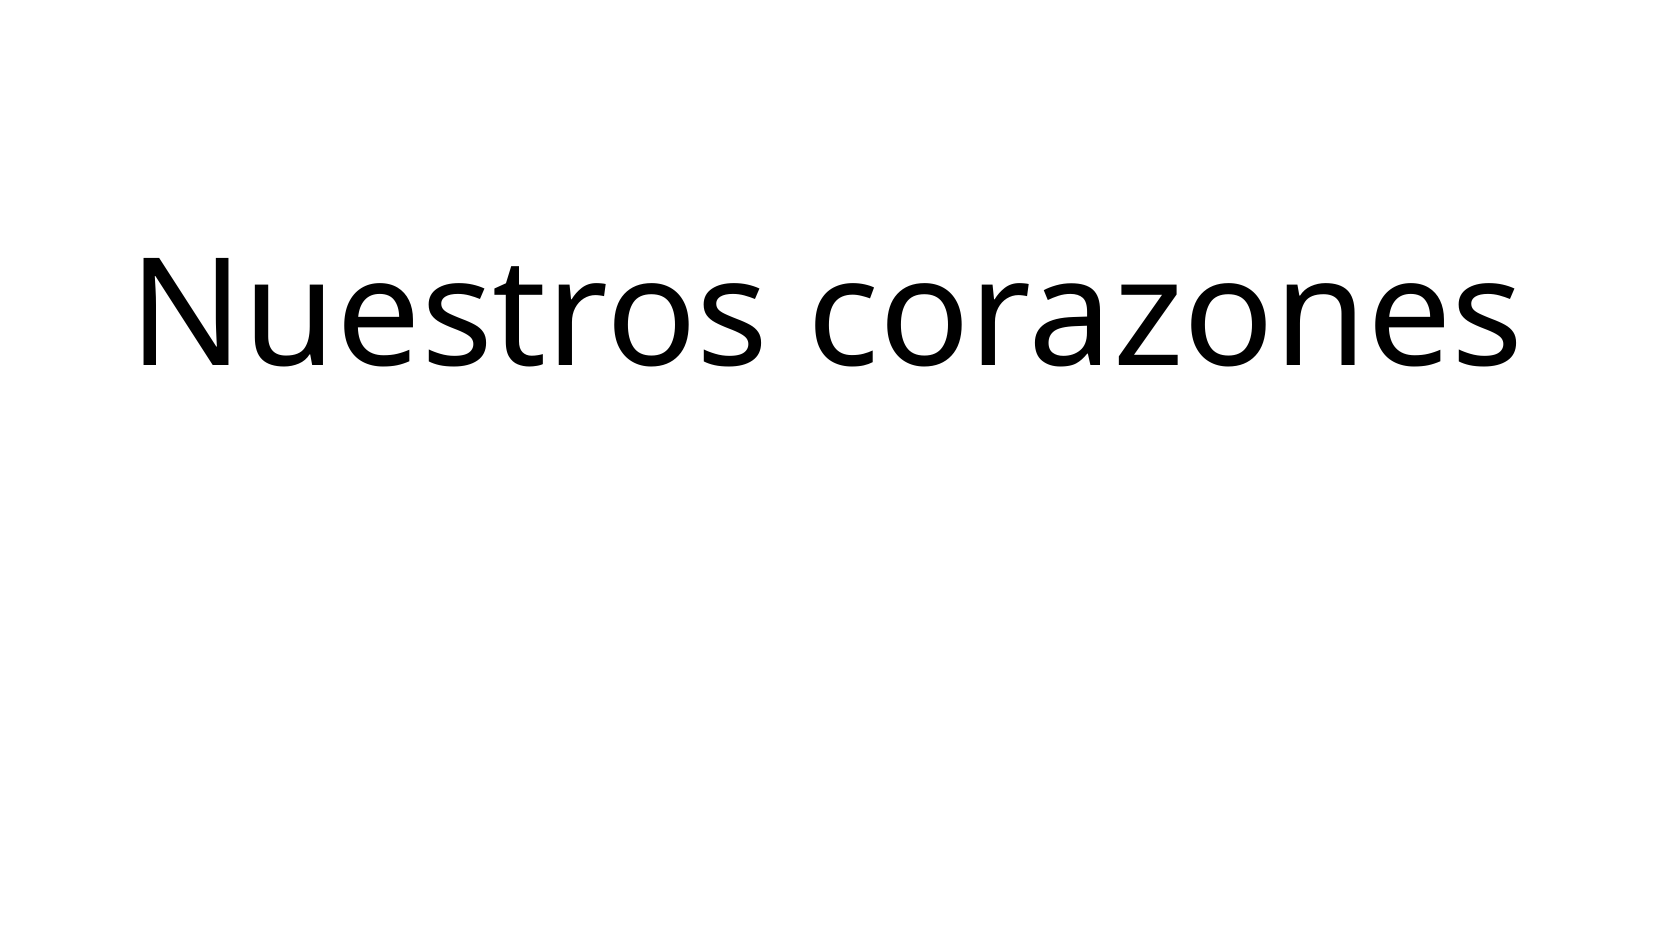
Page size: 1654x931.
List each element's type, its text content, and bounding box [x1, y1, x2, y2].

title Nuestros corazones [0, 201, 1654, 414]
